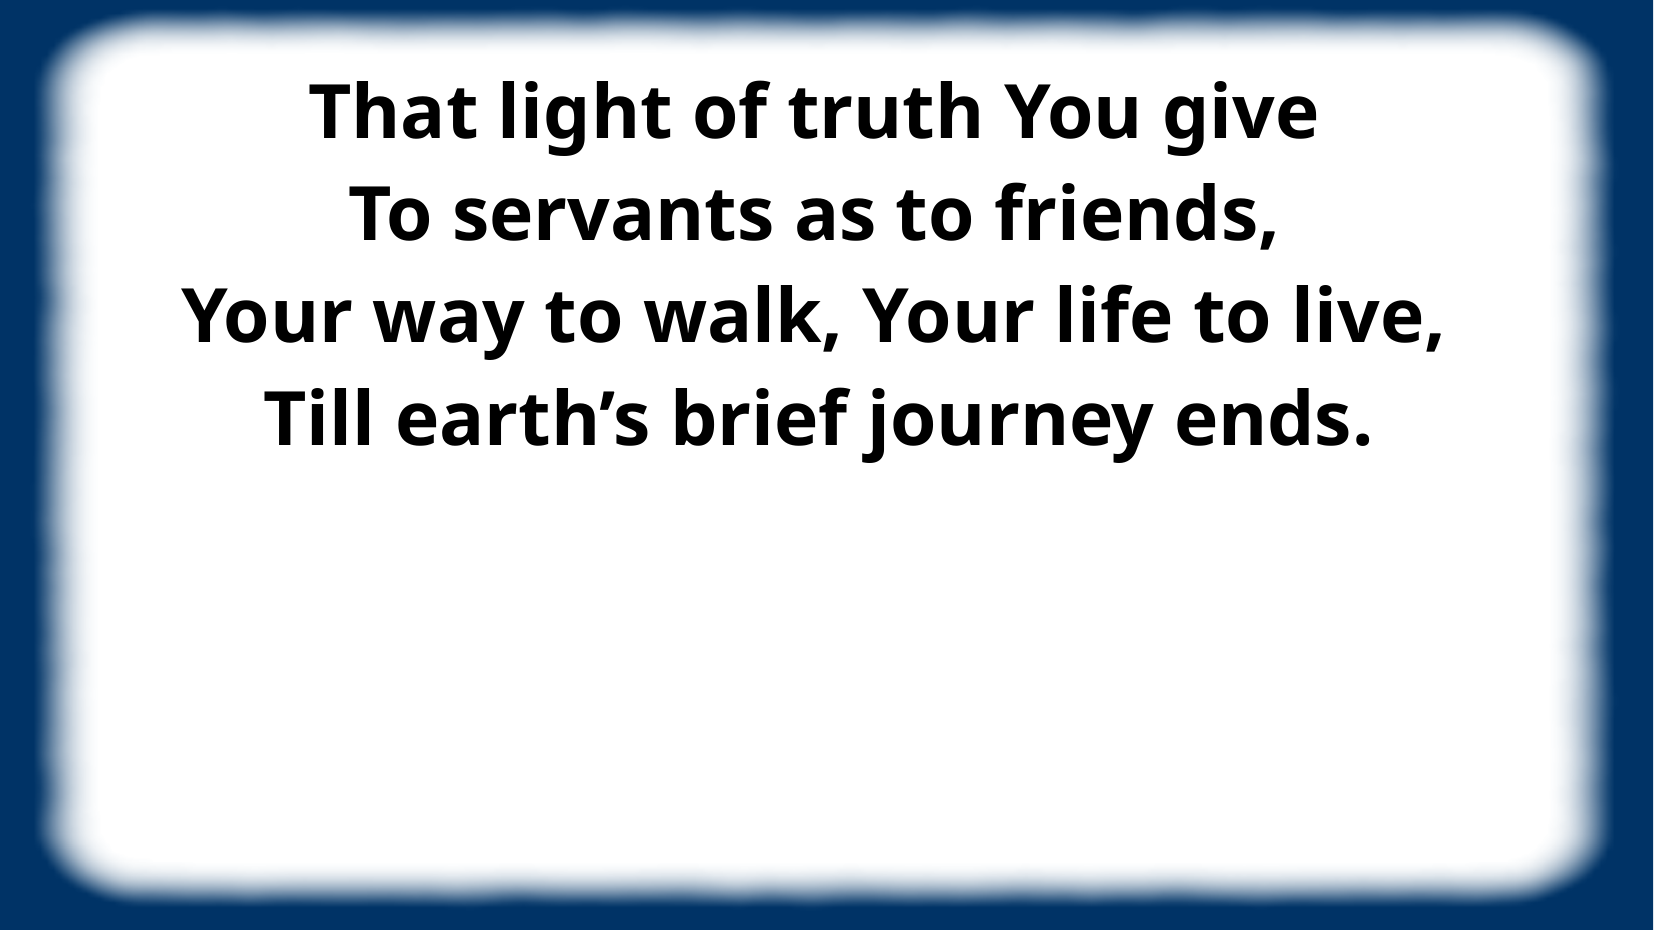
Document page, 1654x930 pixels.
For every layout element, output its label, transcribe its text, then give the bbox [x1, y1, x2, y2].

picture [0, 0, 1654, 930]
text_box That light of truth You give To servants as to friends, Your way to walk, Your life to live, Till earth’s brief journey ends. [74, 50, 1545, 466]
